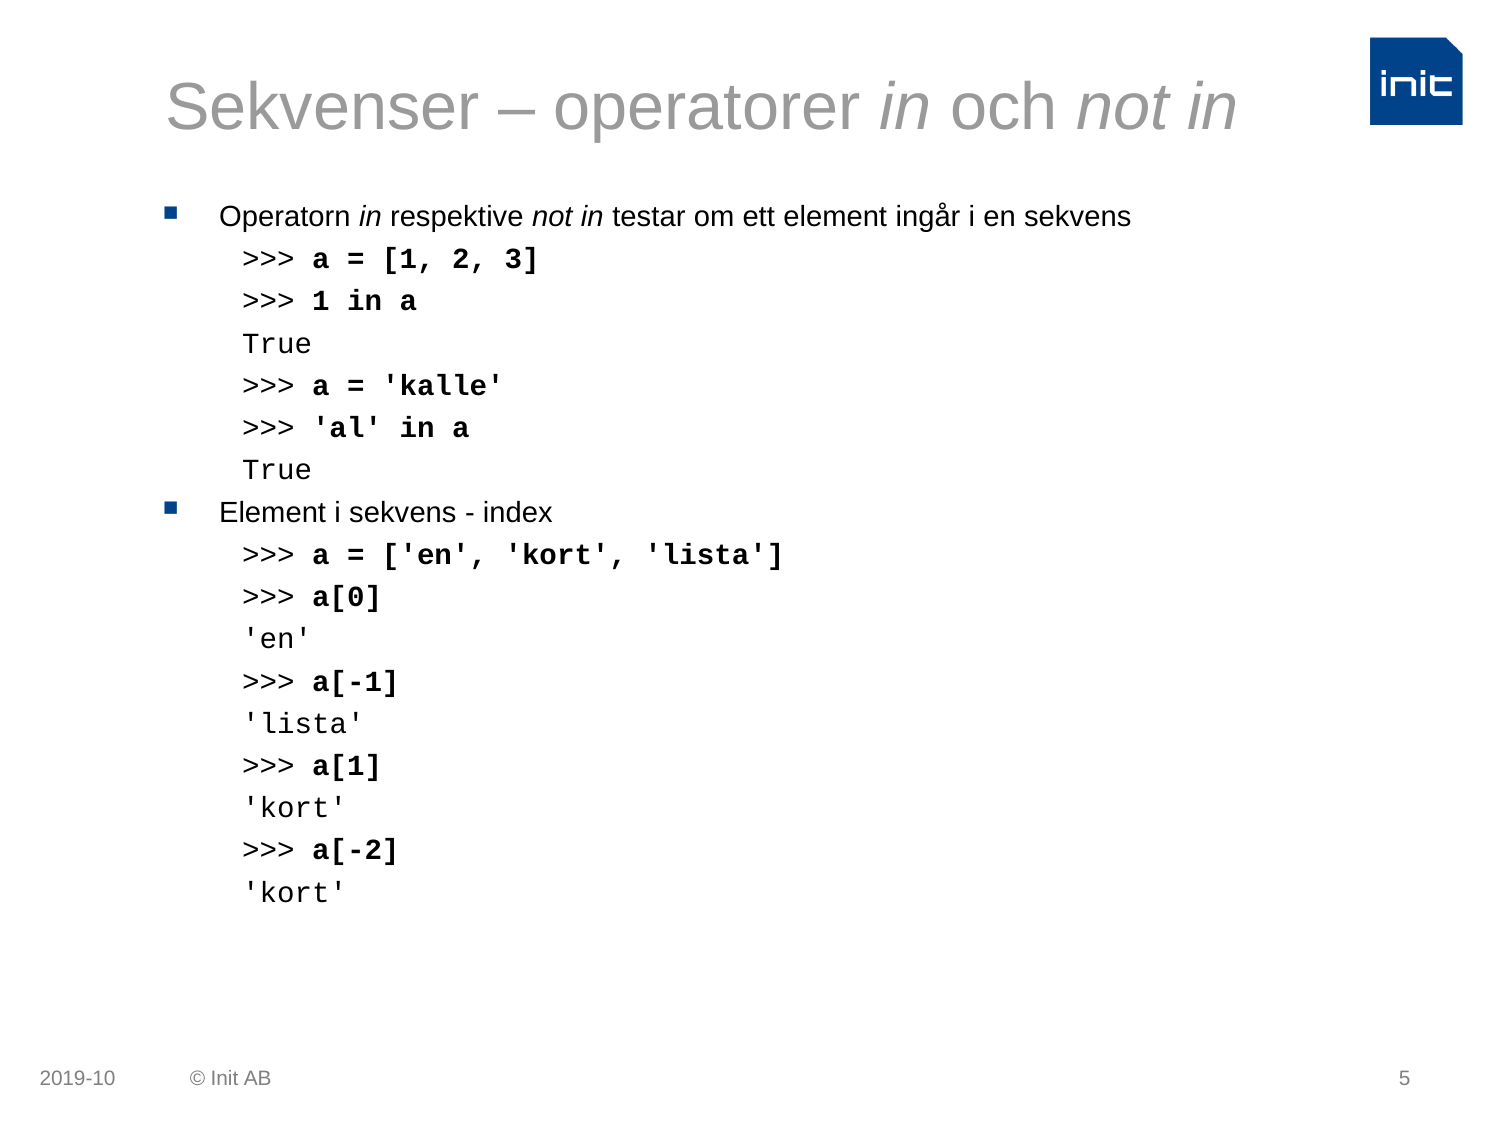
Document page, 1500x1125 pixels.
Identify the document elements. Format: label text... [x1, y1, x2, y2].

text_box 2019-10 [24, 1037, 151, 1098]
text_box © Init AB [174, 1037, 1326, 1098]
text_box Operatorn in respektive not in testar om ett element ingår i en sekvens >>> a = [1, 2, 3] >>> 1 in a True >>> a = 'kalle' >>> 'al' in a True Element i sekvens - index >>> a = ['en', 'kort', 'lista'] >>> a[0] 'en' >>> a[-1] 'lista' >>> a[1] 'kort' >>> a[-2] 'kort' [150, 189, 1351, 963]
text_box Sekvenser – operatorer in och not in [150, 0, 1351, 151]
text_box <nummer> [1350, 1037, 1426, 1098]
picture [1370, 37, 1463, 125]
